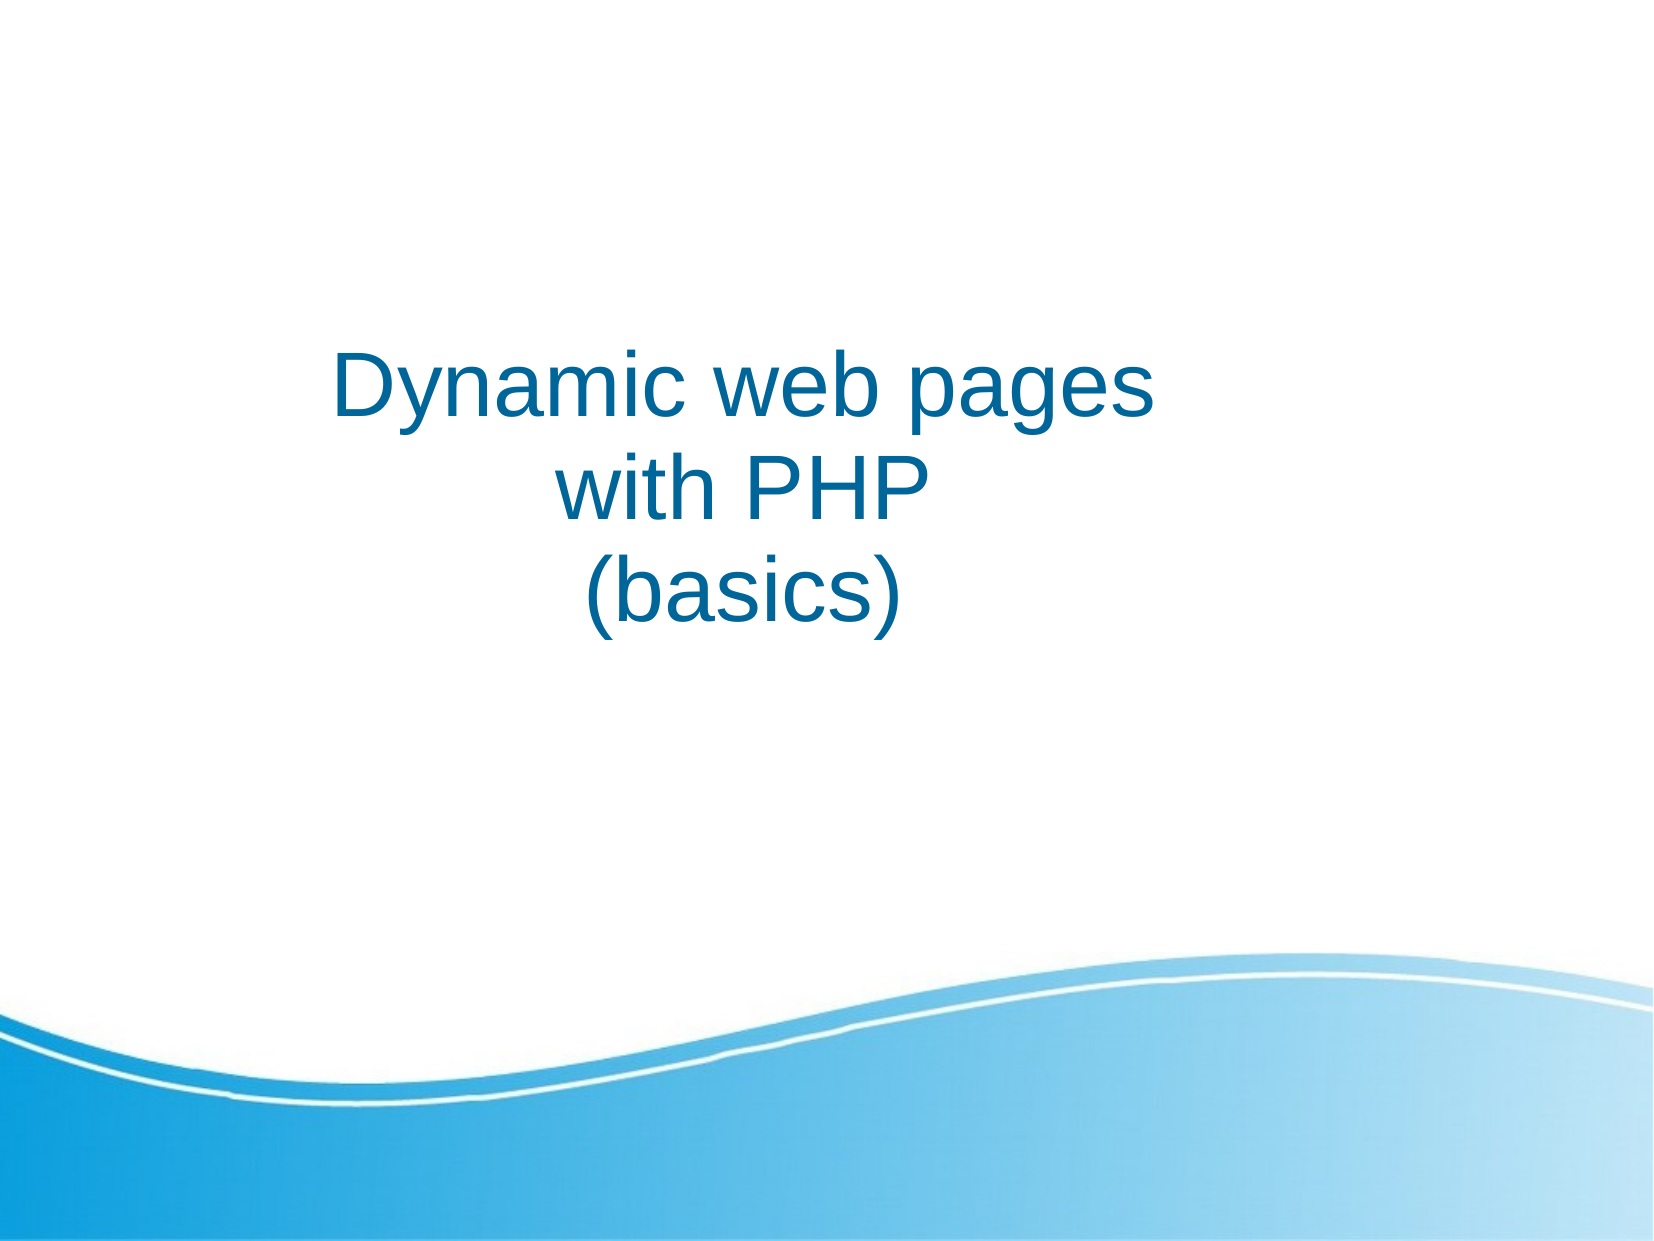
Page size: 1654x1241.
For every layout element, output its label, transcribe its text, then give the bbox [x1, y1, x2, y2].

picture [0, 952, 1654, 1241]
title Dynamic web pages with PHP (basics) [0, 333, 1489, 642]
